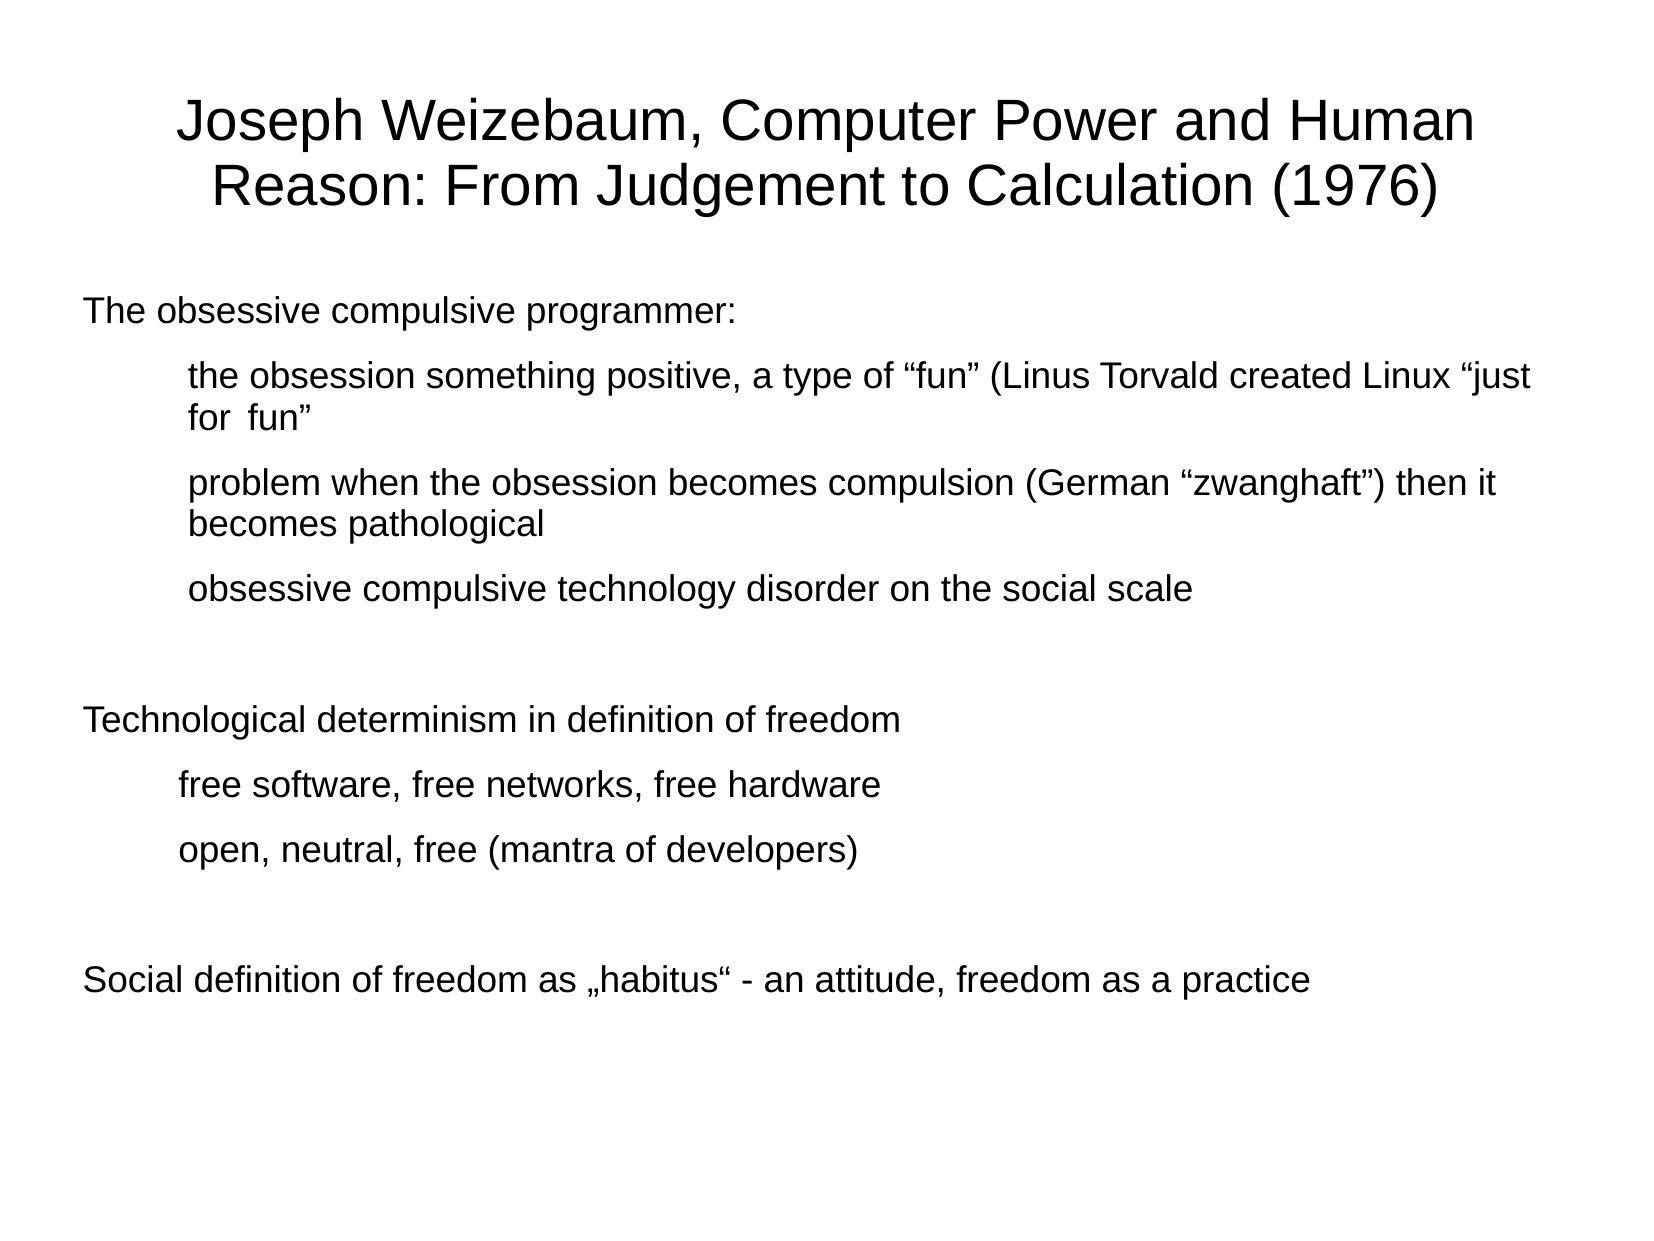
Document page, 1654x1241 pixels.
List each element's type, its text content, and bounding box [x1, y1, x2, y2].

title Joseph Weizebaum, Computer Power and Human Reason: From Judgement to Calculation (1976) [82, 49, 1571, 257]
list The obsessive compulsive programmer: the obsession something positive, a type of “fun” (Linus Torvald created Linux “just for fun” problem when the obsession becomes compulsion (German “zwanghaft”) then it becomes pathological obsessive compulsive technology disorder on the social scale Technological determinism in definition of freedom free software, free networks, free hardware open, neutral, free (mantra of developers) Social definition of freedom as „habitus“ - an attitude, freedom as a practice [82, 290, 1571, 1010]
